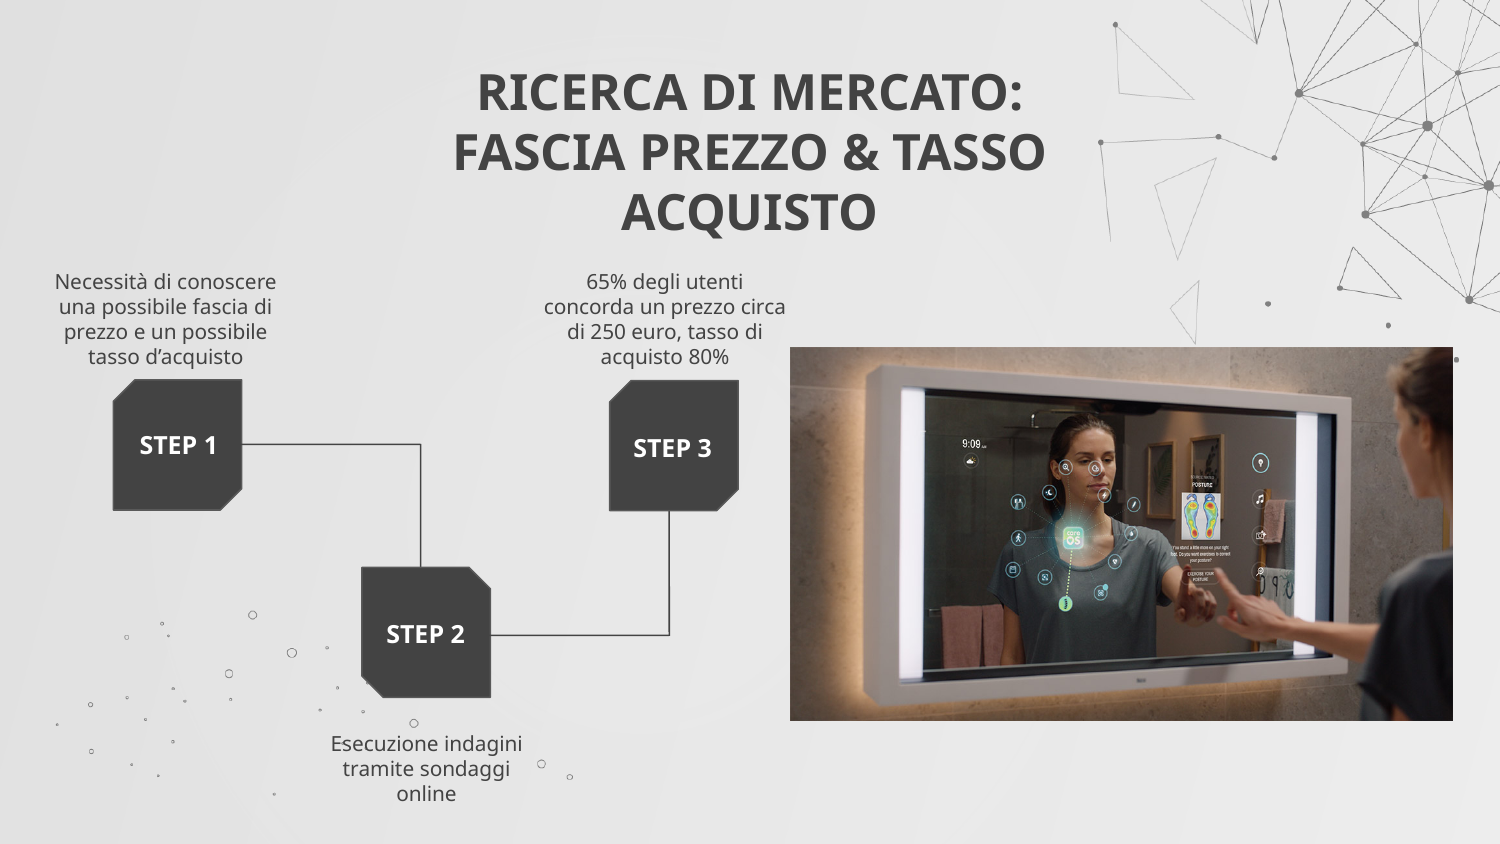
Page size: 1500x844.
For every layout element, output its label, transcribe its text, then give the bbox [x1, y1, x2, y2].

text_box [361, 669, 491, 698]
text_box Esecuzione indagini tramite sondaggi online [306, 715, 547, 815]
picture [0, 0, 1500, 844]
text_box [113, 379, 242, 511]
text_box STEP 3 [607, 415, 738, 481]
text_box STEP 1 [114, 414, 244, 479]
text_box 65% degli utenti concorda un prezzo circa di 250 euro, tasso di acquisto 80% [526, 253, 804, 354]
text_box STEP 2 [360, 604, 491, 669]
title RICERCA DI MERCATO: FASCIA PREZZO & TASSO ACQUISTO [304, 45, 1196, 201]
text_box [361, 567, 491, 604]
text_box Necessità di conoscere una possibile fascia di prezzo e un possibile tasso d’acquisto [24, 253, 307, 371]
text_box [609, 380, 739, 511]
